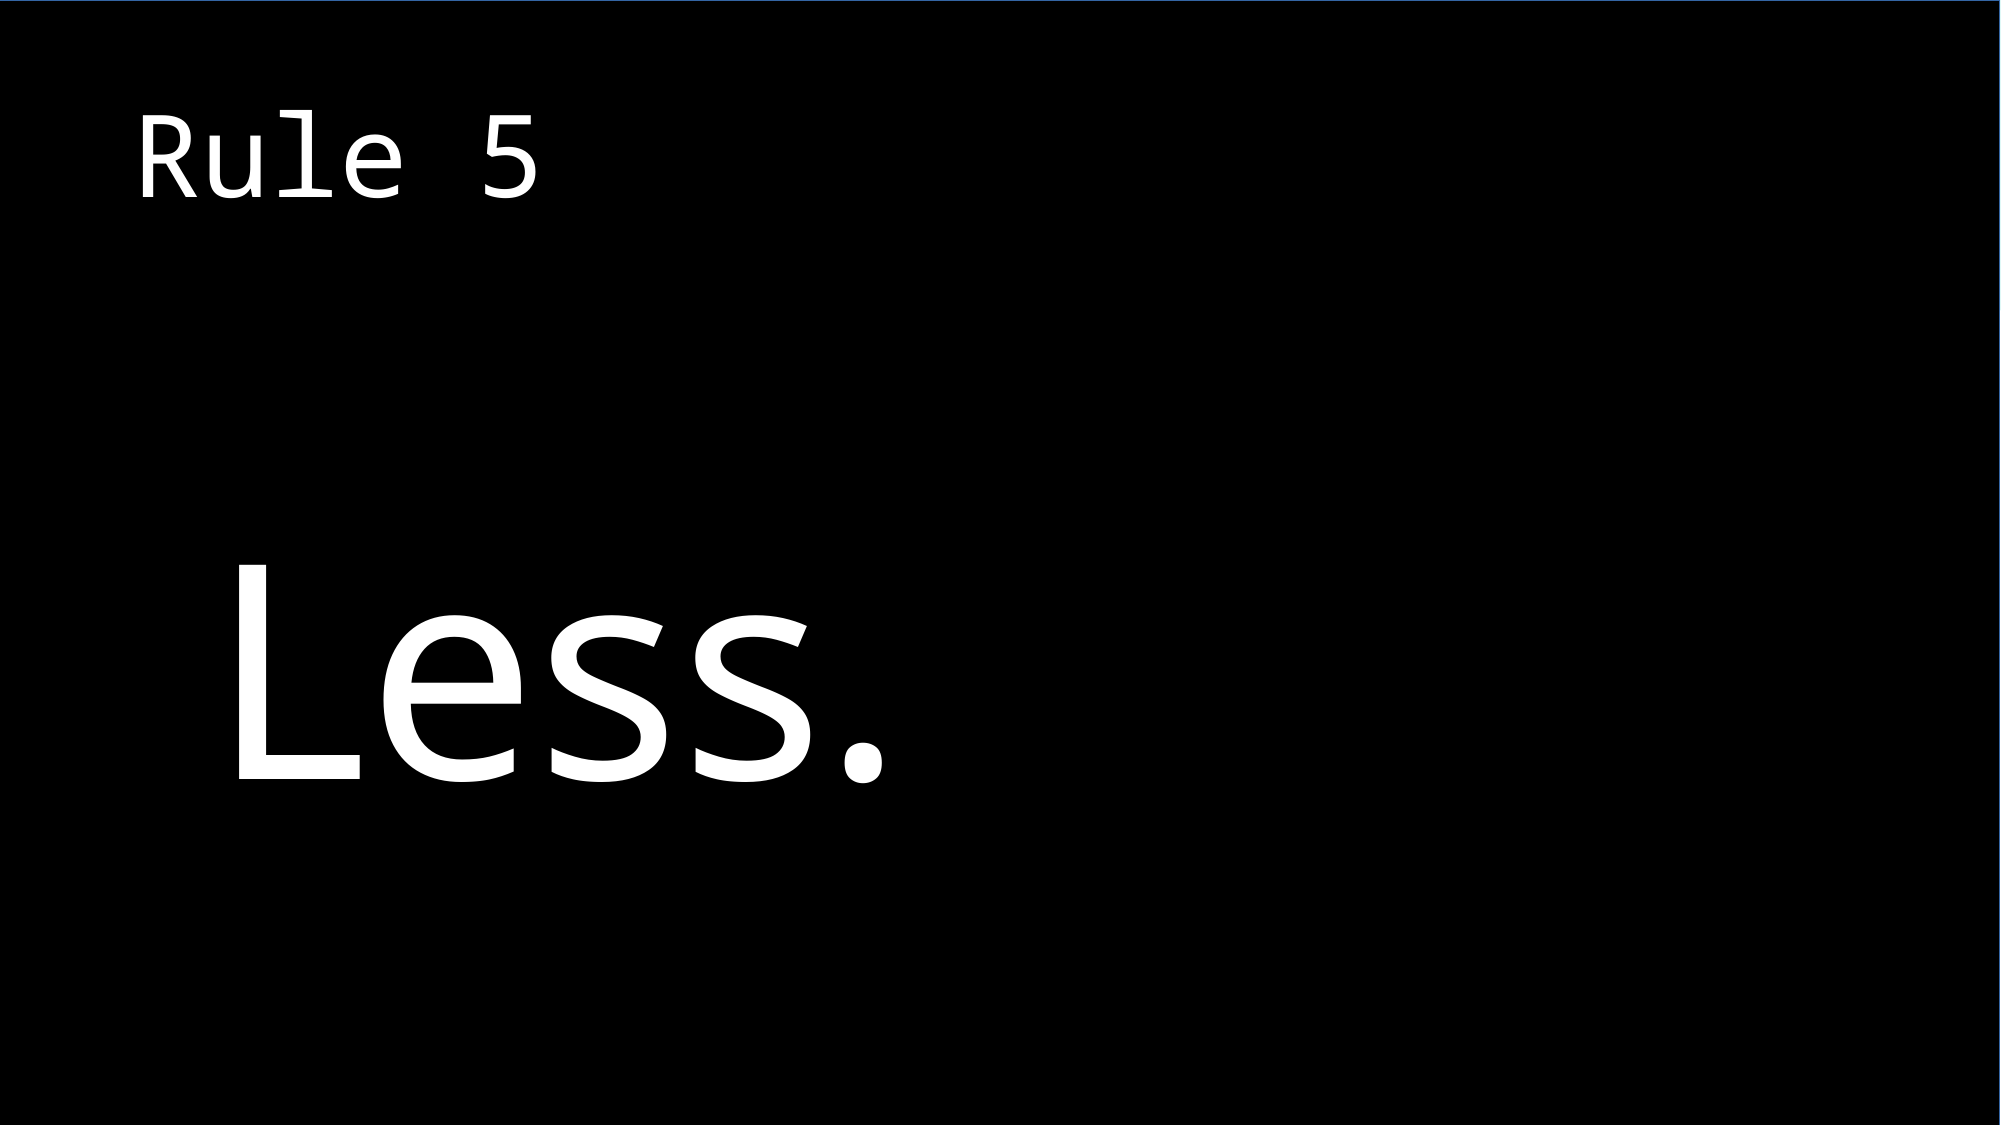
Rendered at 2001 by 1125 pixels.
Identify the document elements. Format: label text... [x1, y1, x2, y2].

text_box [0, 0, 2000, 1125]
title Rule 5 [132, 73, 1868, 233]
subtitle Less. [210, 362, 1866, 963]
